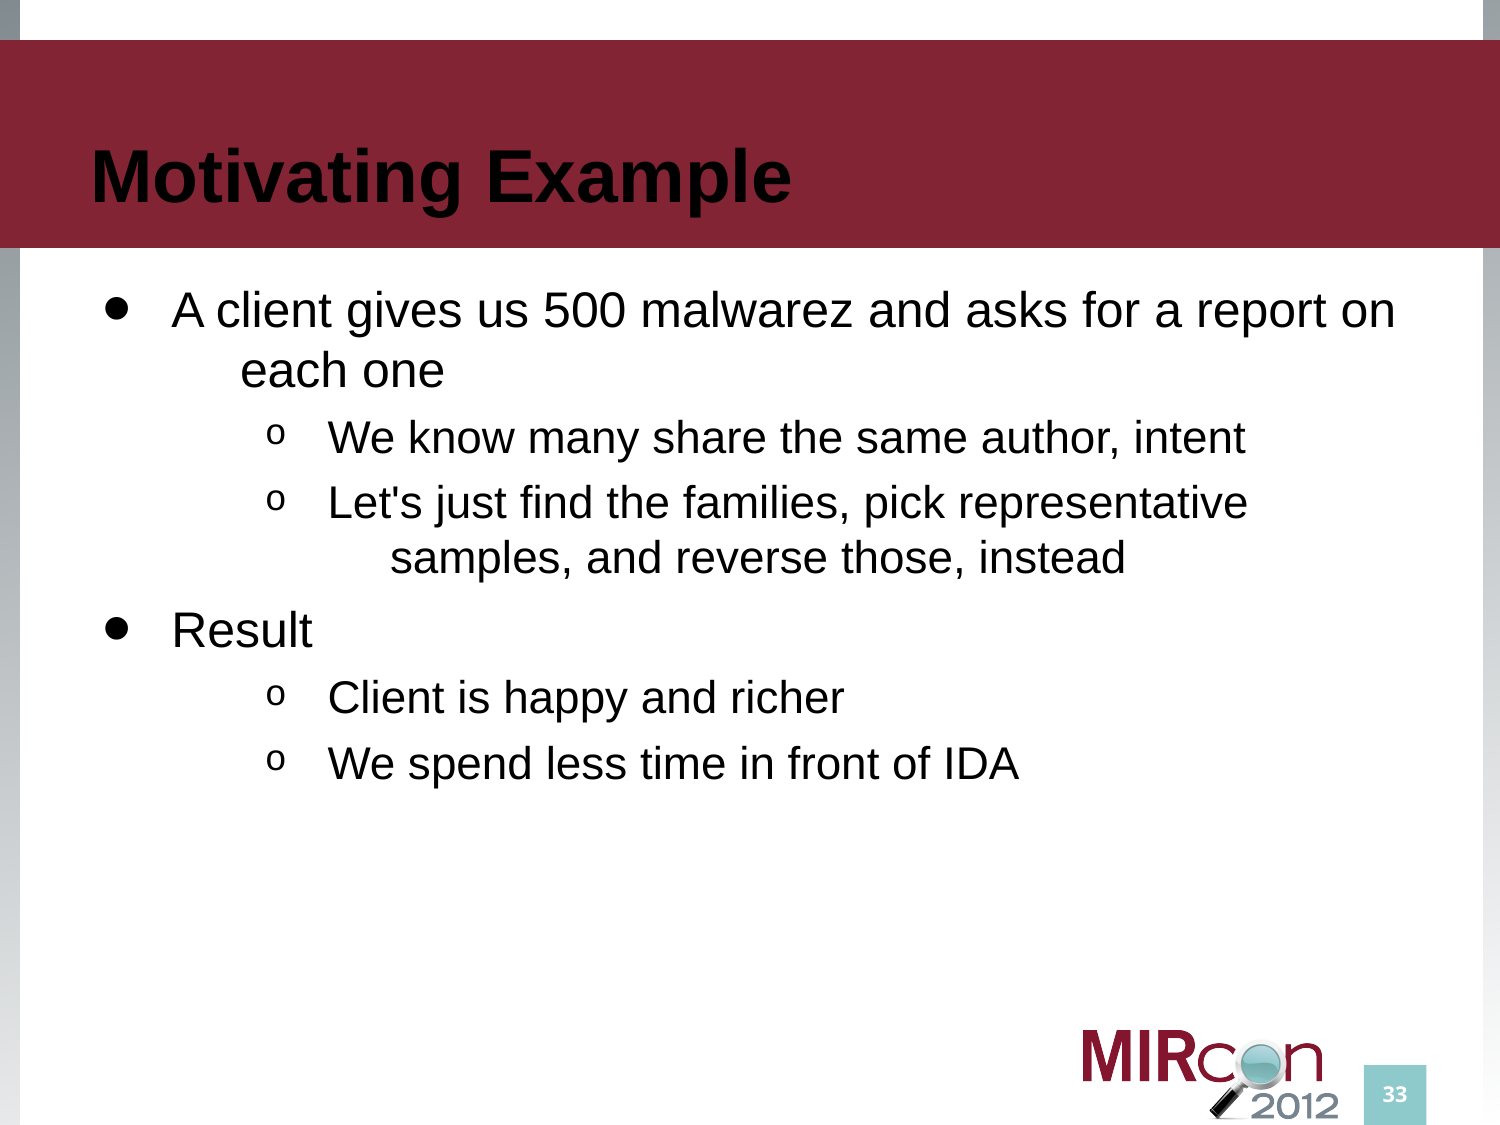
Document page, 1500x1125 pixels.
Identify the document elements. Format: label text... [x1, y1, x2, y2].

list A client gives us 500 malwarez and asks for a report on each one We know many share the same author, intent Let's just find the families, pick representative samples, and reverse those, instead Result Client is happy and richer We spend less time in front of IDA [75, 262, 1426, 1078]
title Motivating Example [75, 45, 1426, 233]
